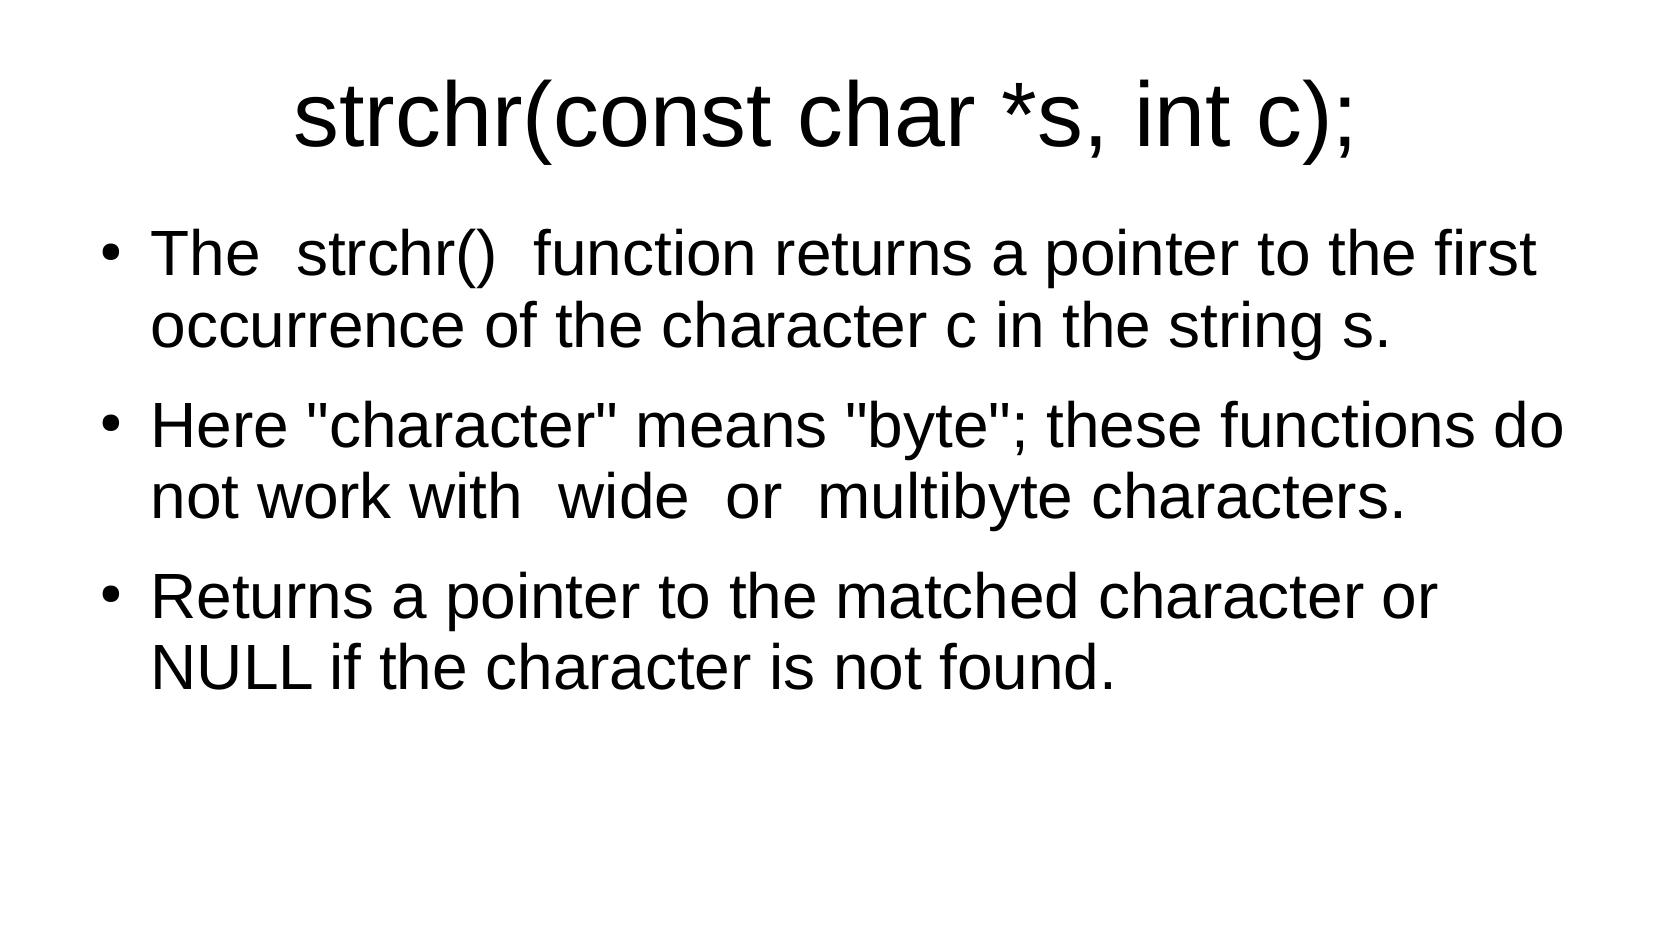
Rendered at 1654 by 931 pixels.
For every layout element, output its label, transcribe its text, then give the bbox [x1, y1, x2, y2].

list The strchr() function returns a pointer to the first occurrence of the character c in the string s. Here "character" means "byte"; these functions do not work with wide or multibyte characters. Returns a pointer to the matched character or NULL if the character is not found. [82, 217, 1571, 758]
title strchr(const char *s, int c); [82, 37, 1571, 193]
